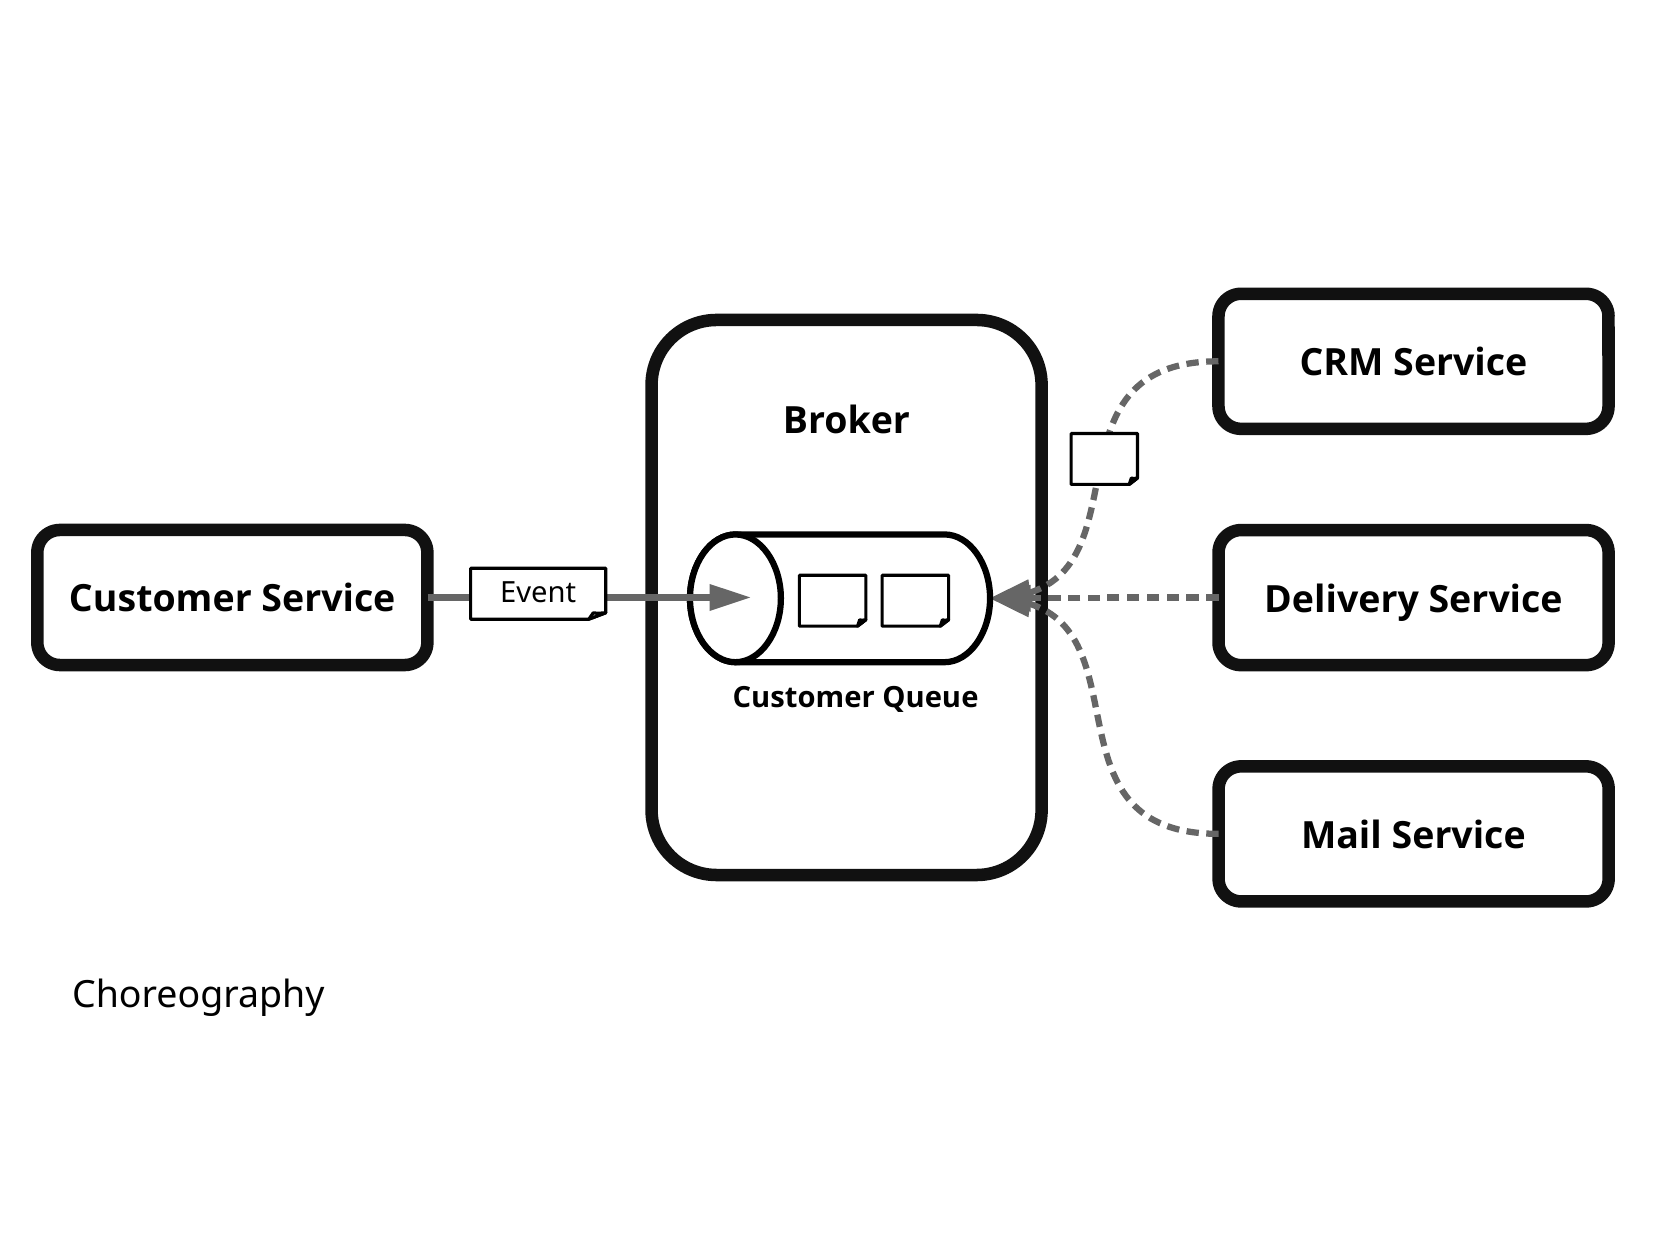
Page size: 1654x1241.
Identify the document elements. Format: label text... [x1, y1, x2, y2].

text_box [738, 534, 991, 663]
text_box Broker [651, 600, 1042, 876]
text_box Customer Service [37, 529, 428, 666]
text_box Choreography [57, 960, 448, 1028]
text_box Broker [651, 319, 1042, 597]
text_box [1071, 433, 1138, 485]
text_box CRM Service [1218, 293, 1609, 429]
text_box Event [470, 568, 606, 620]
text_box Mail Service [1218, 766, 1609, 902]
text_box Delivery Service [1218, 530, 1609, 666]
text_box Customer Queue [716, 668, 995, 725]
